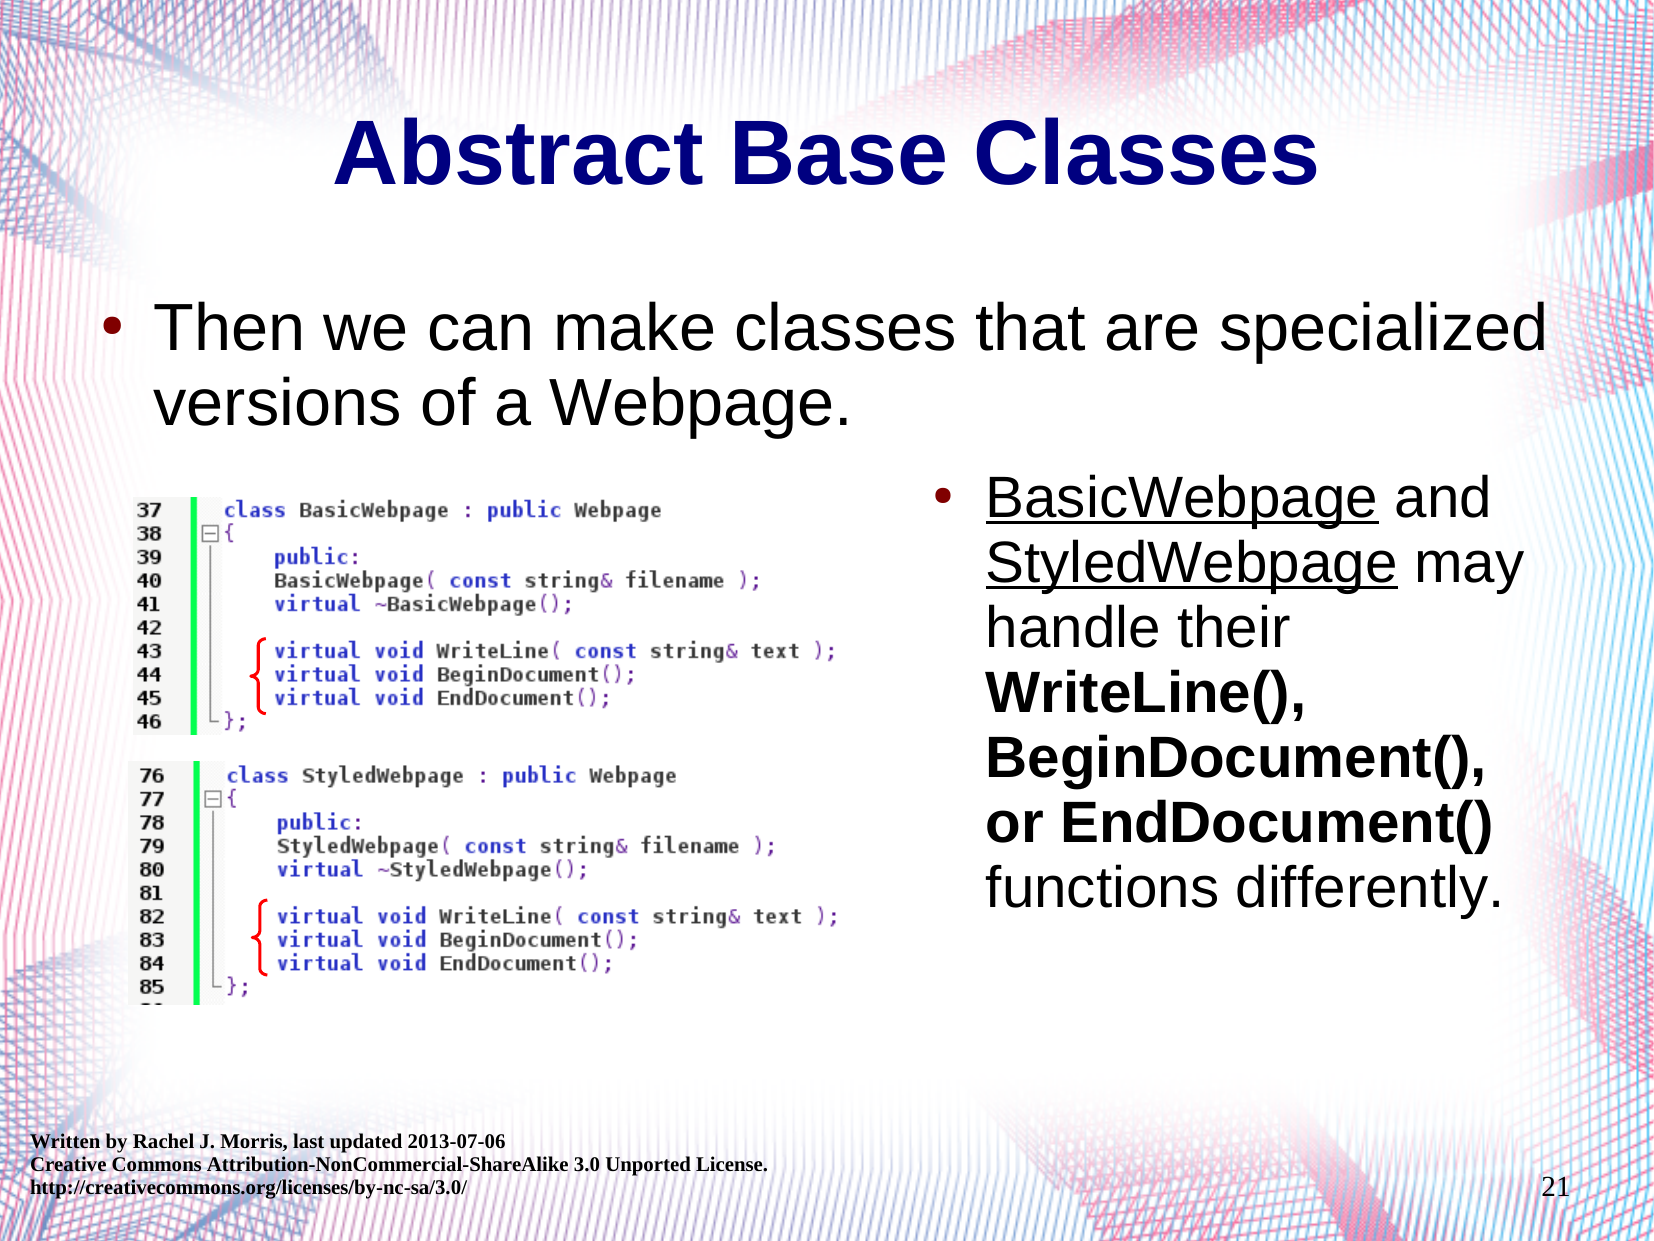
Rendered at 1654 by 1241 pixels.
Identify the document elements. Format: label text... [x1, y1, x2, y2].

list Then we can make classes that are specialized versions of a Webpage. [82, 290, 1571, 451]
title Abstract Base Classes [82, 49, 1571, 257]
list BasicWebpage and StyledWebpage may handle their WriteLine(), BeginDocument(), or EndDocument() functions differently. [915, 465, 1541, 921]
picture [0, 0, 1654, 1241]
